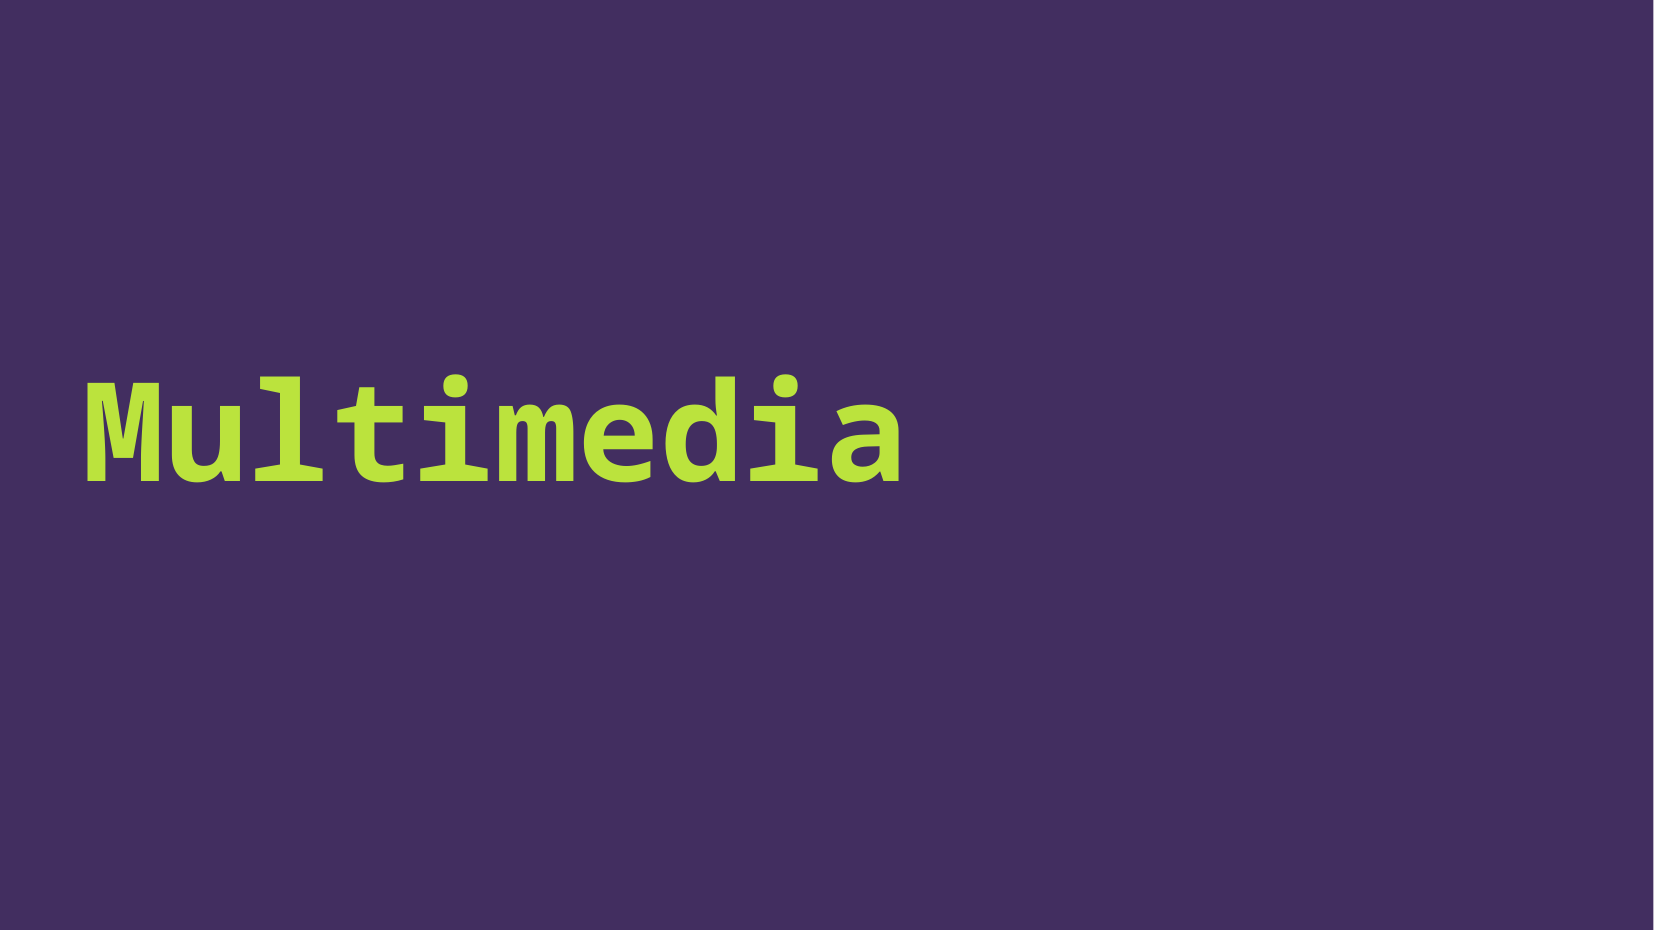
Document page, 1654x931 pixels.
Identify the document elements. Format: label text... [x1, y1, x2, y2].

title Multimedia [82, 236, 1571, 621]
